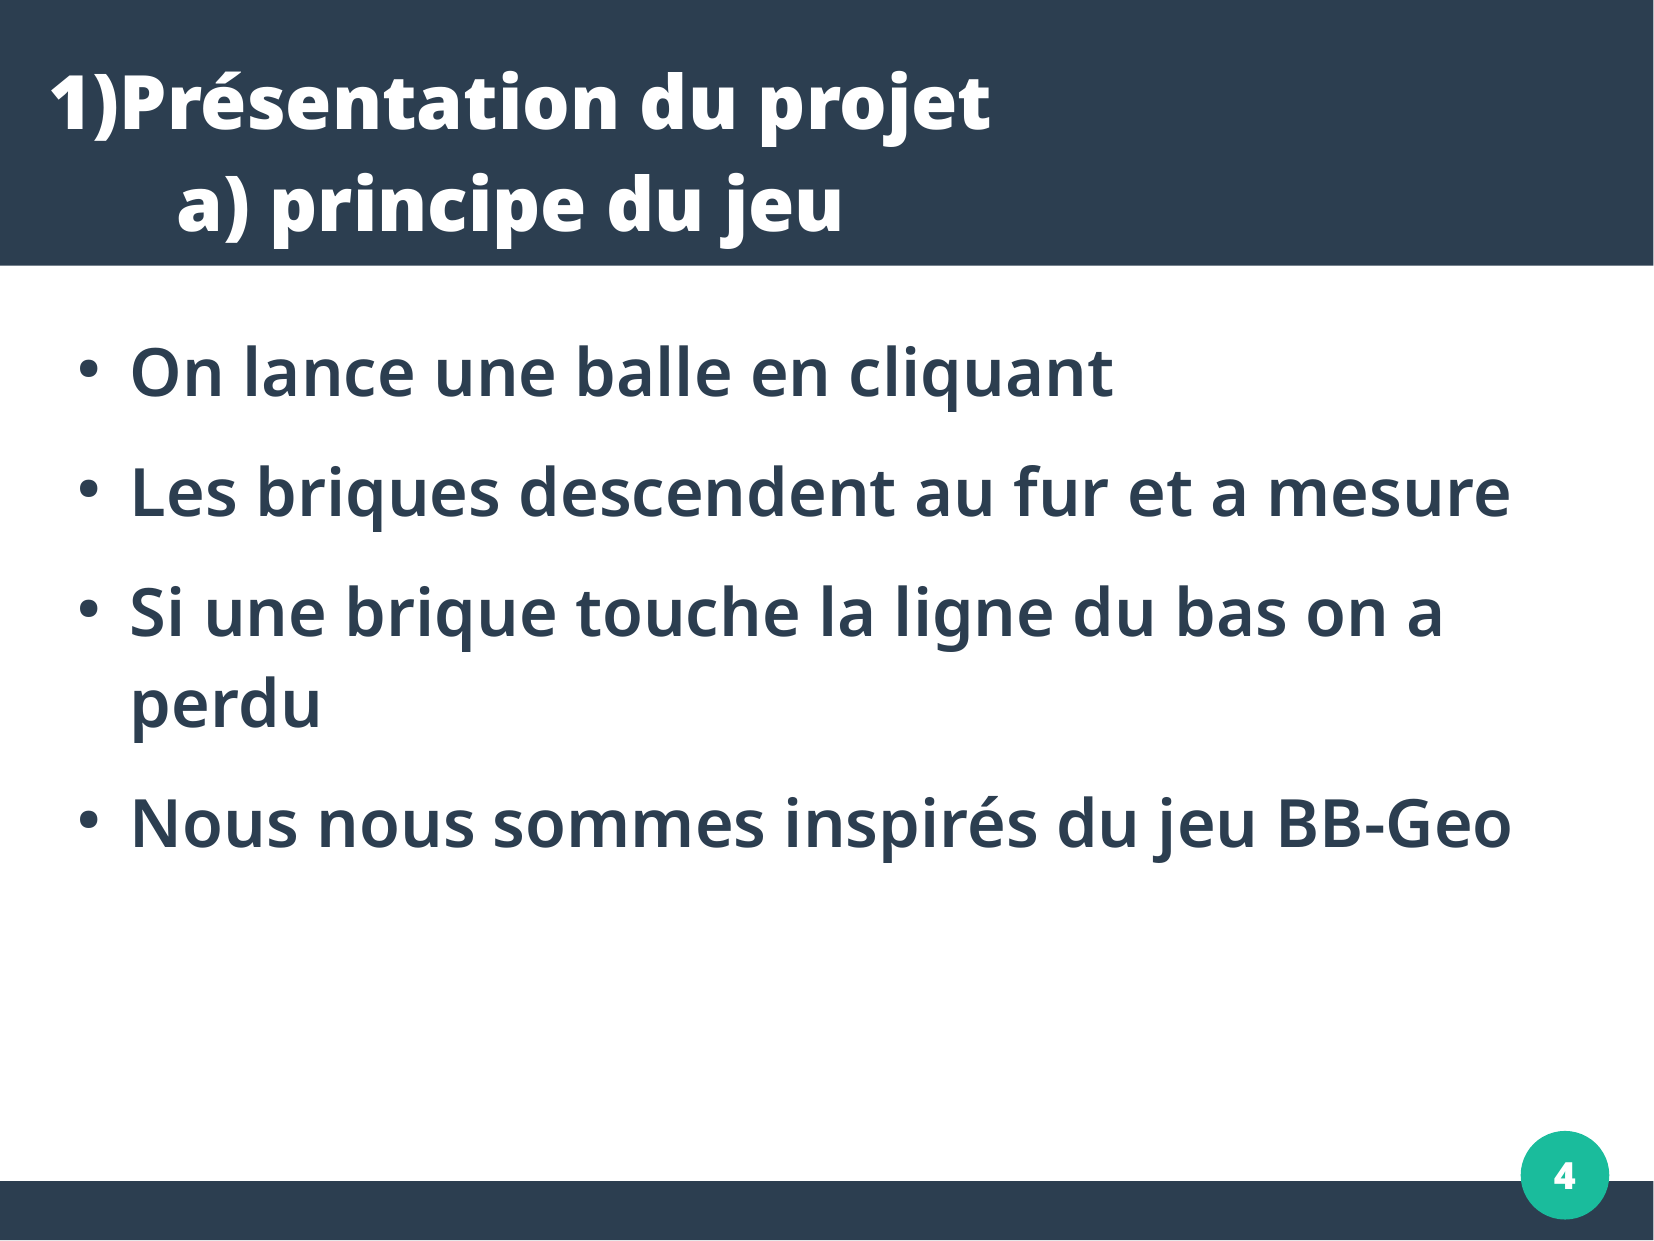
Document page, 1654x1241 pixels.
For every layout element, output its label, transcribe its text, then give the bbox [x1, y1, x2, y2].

title 1)Présentation du projet a) principe du jeu [29, 49, 1565, 207]
list On lance une balle en cliquant Les briques descendent au fur et a mesure Si une brique touche la ligne du bas on a perdu Nous nous sommes inspirés du jeu BB-Geo [59, 324, 1595, 1152]
